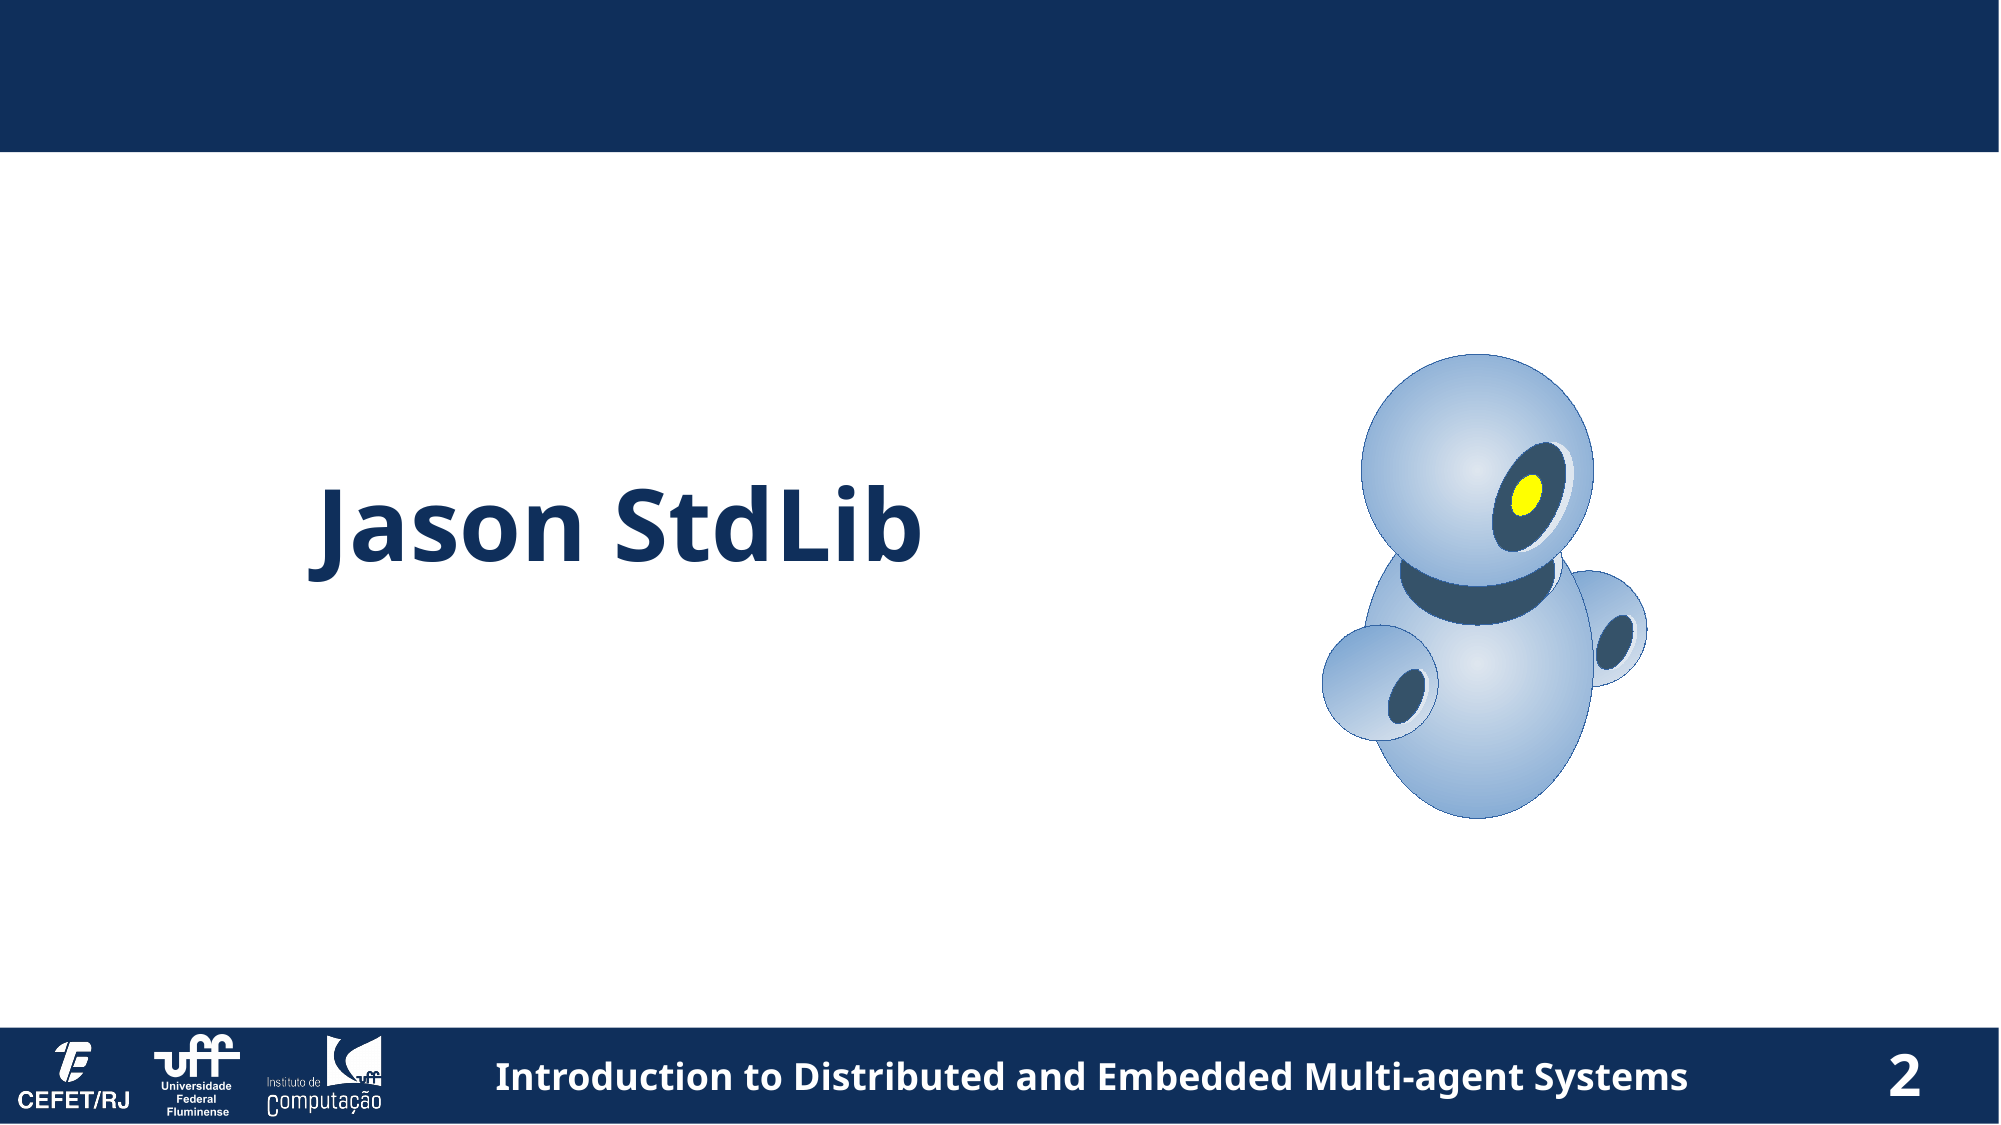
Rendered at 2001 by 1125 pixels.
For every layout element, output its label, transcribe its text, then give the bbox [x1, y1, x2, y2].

picture [153, 1033, 241, 1121]
picture [18, 1021, 129, 1125]
text_box [1322, 354, 1648, 819]
text_box Jason StdLib [115, 453, 1127, 589]
picture [265, 1033, 383, 1117]
